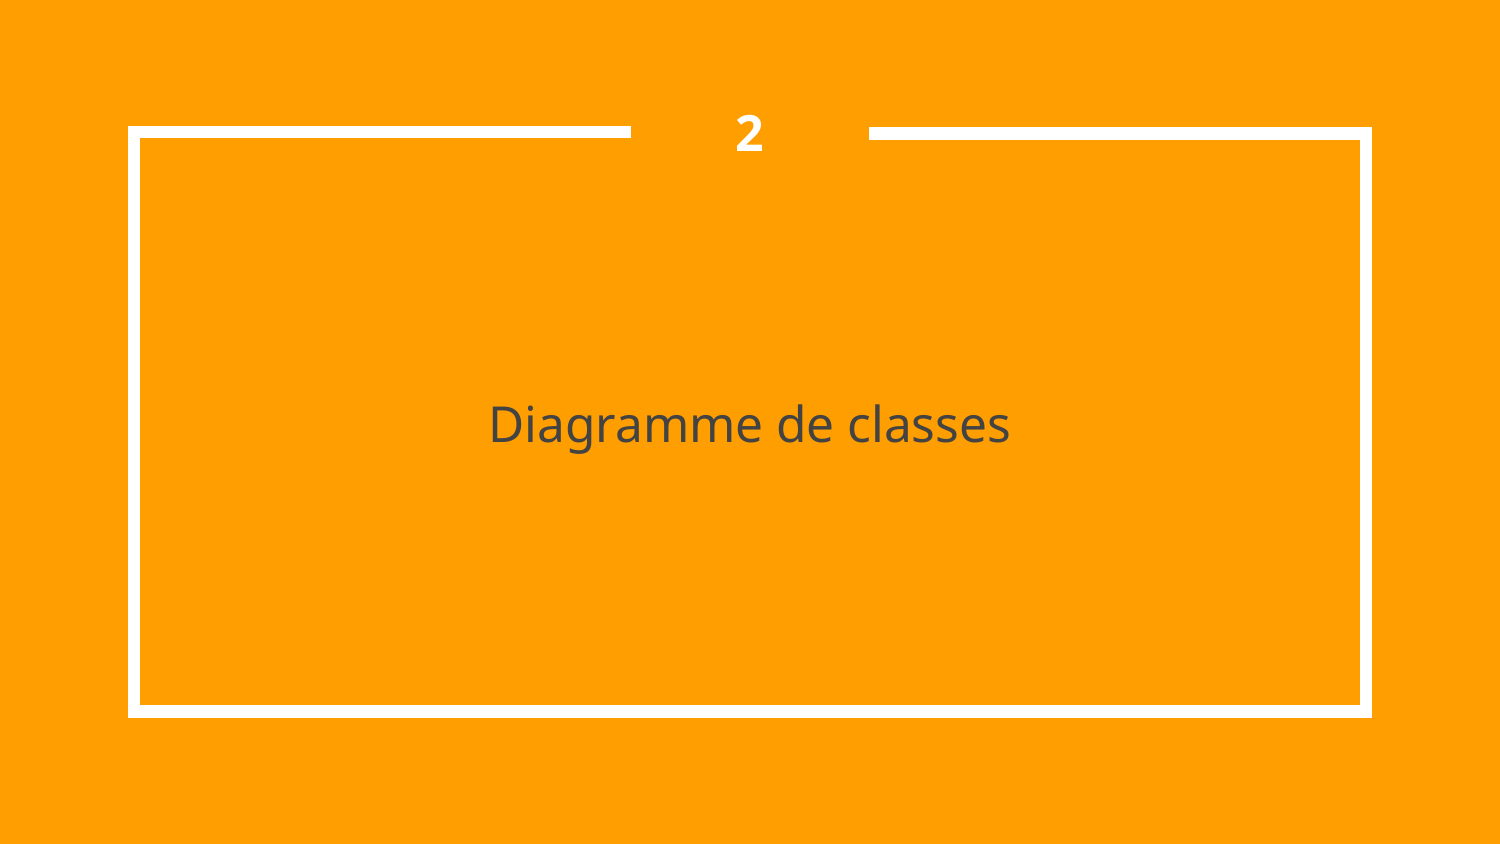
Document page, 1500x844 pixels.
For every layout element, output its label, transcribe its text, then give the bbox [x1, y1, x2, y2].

text_box 2 [633, 86, 867, 177]
title Diagramme de classes [317, 376, 1183, 468]
